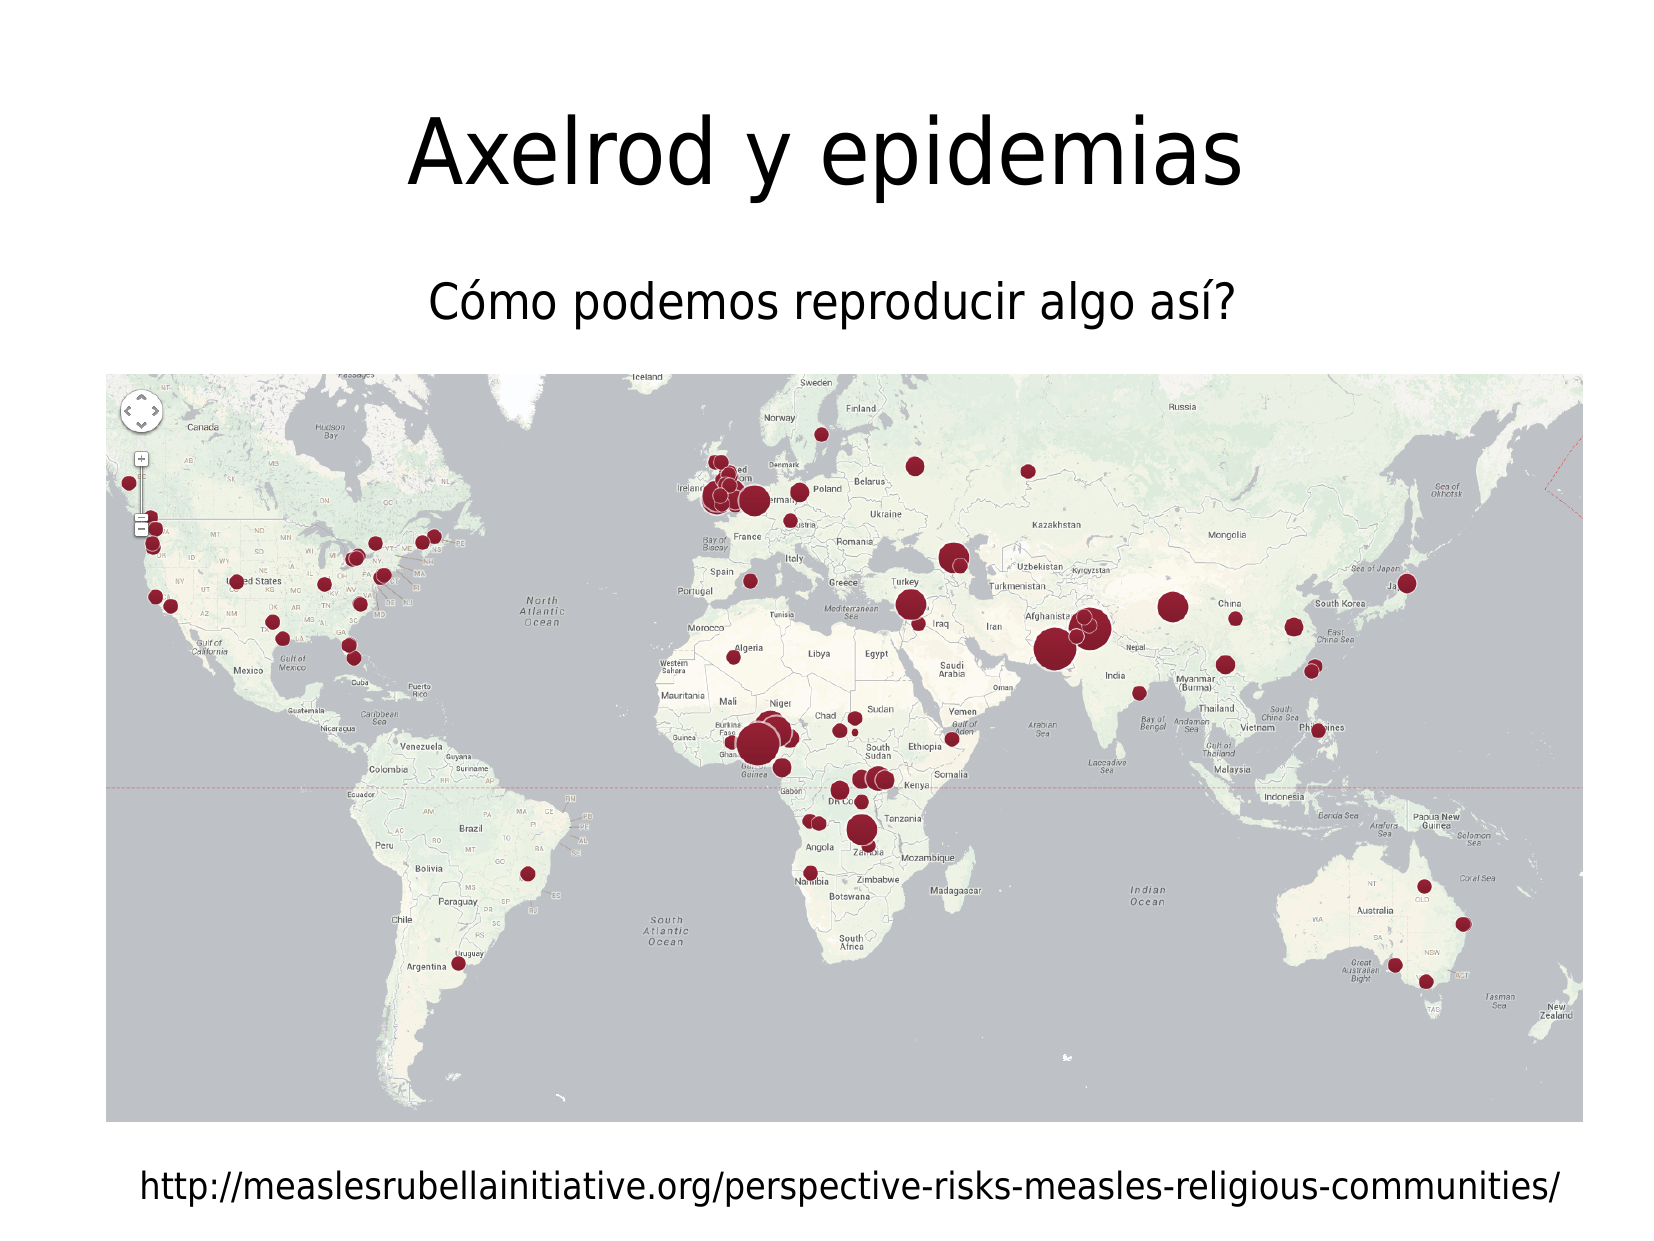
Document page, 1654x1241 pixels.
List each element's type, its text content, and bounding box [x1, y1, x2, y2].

title Axelrod y epidemias [82, 49, 1571, 257]
text_box Cómo podemos reproducir algo así? [183, 265, 1483, 340]
picture [106, 374, 1583, 1122]
text_box http://measlesrubellainitiative.org/perspective-risks-measles-religious-communities/ [82, 1157, 1619, 1217]
